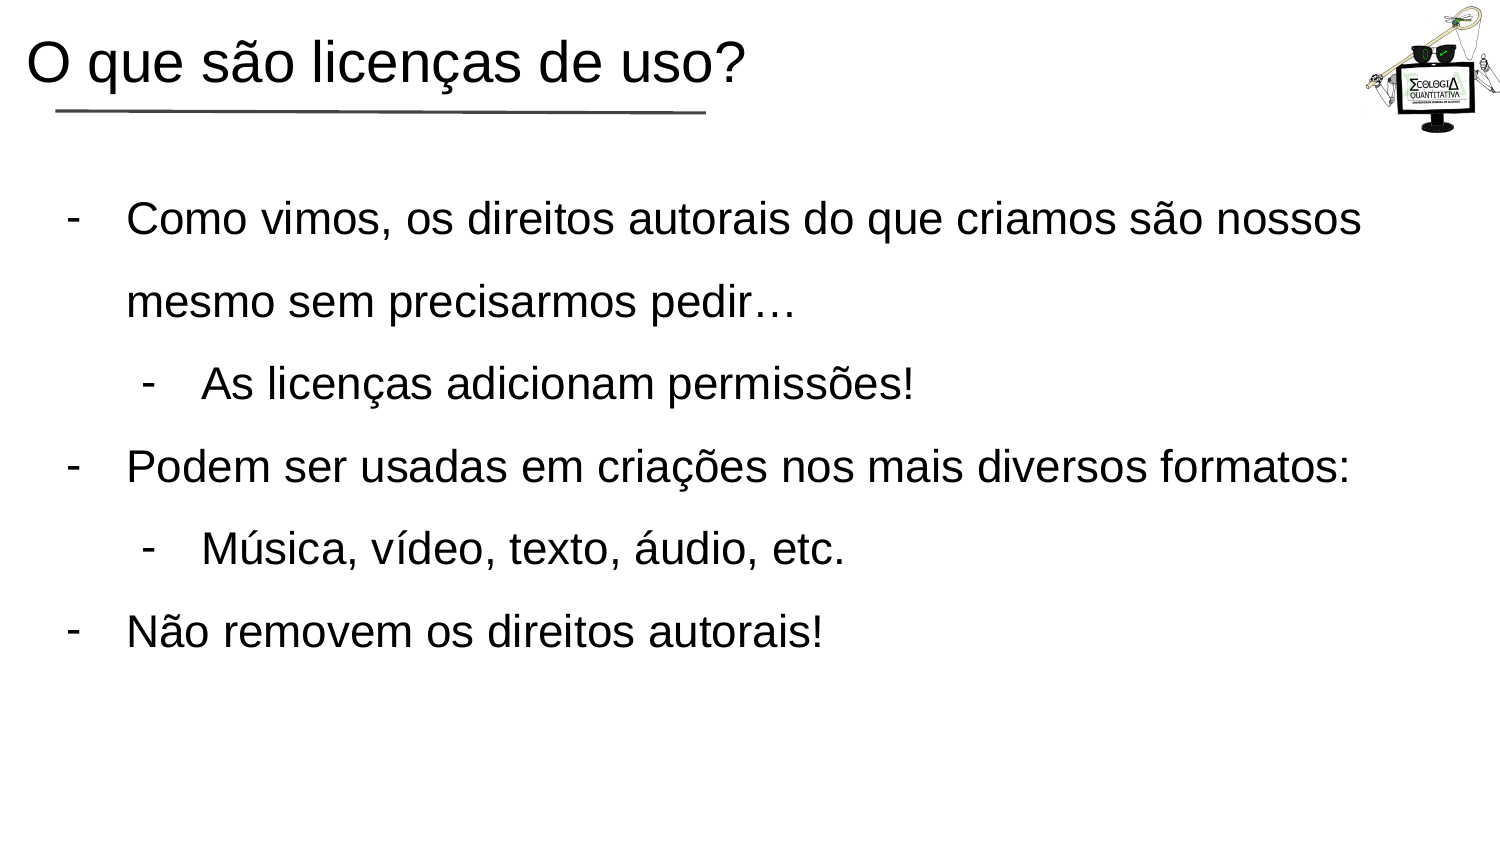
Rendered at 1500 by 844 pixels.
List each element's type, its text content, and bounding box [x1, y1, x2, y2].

text_box Como vimos, os direitos autorais do que criamos são nossos mesmo sem precisarmos pedir… As licenças adicionam permissões! Podem ser usadas em criações nos mais diversos formatos: Música, vídeo, texto, áudio, etc. Não removem os direitos autorais! [36, 146, 1412, 801]
picture [1365, 3, 1500, 135]
text_box O que são licenças de uso? [11, 9, 1210, 117]
